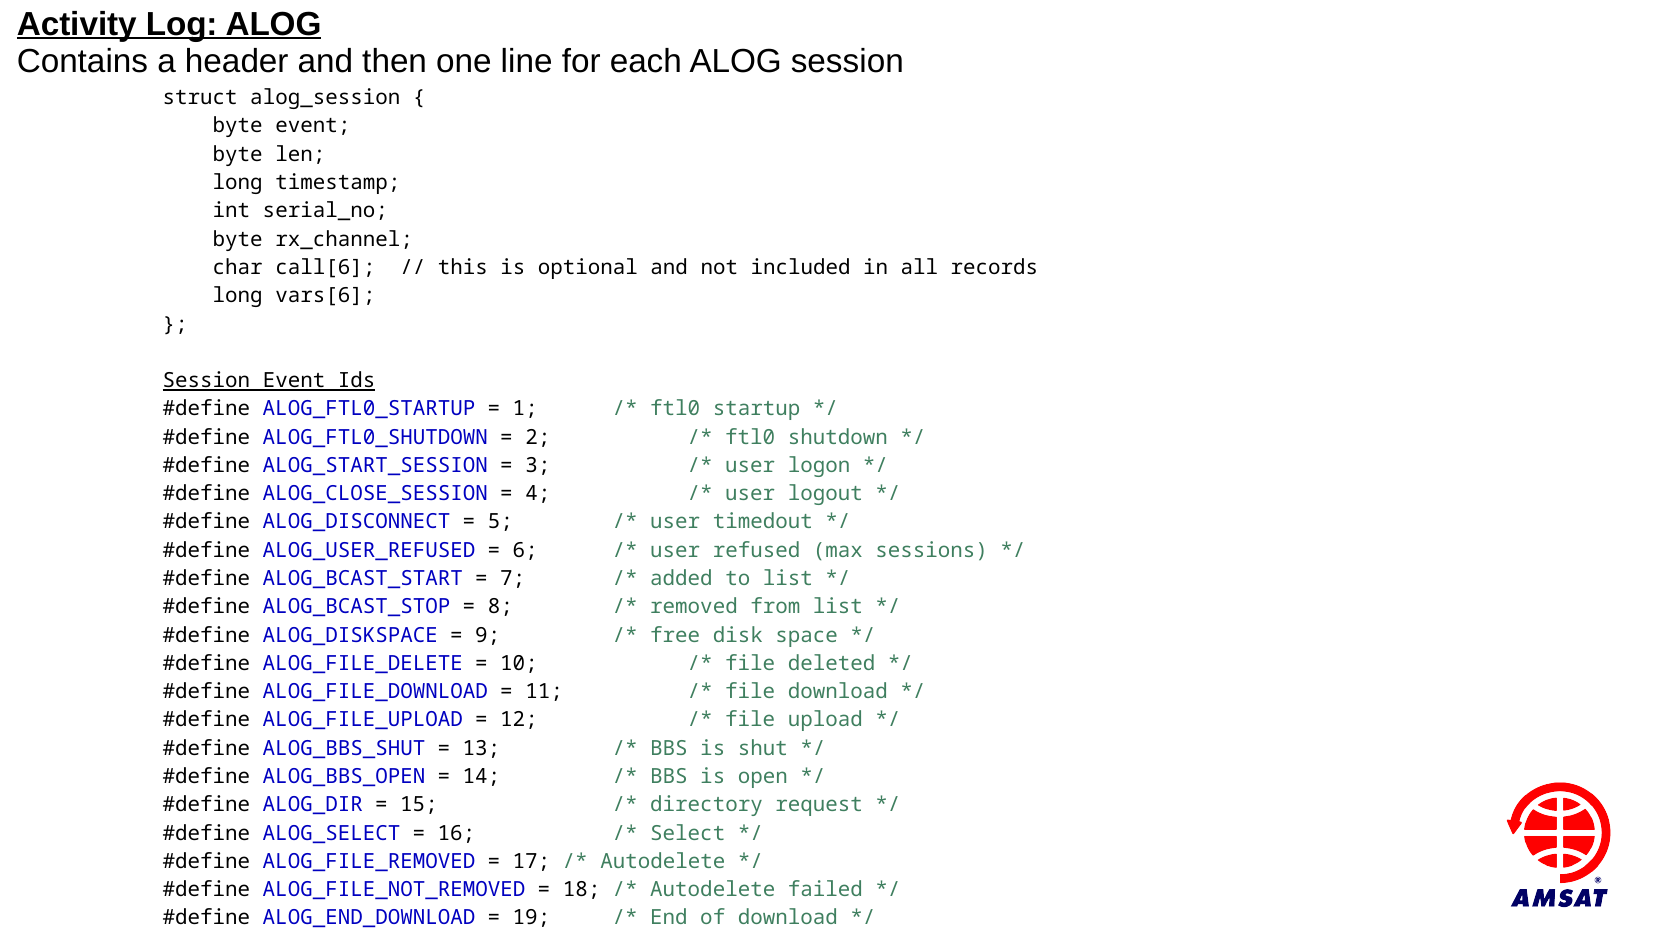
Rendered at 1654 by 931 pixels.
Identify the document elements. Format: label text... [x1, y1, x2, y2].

text_box Activity Log: ALOG Contains a header and then one line for each ALOG session [2, 0, 978, 111]
picture [1504, 779, 1613, 909]
text_box struct alog_session { byte event; byte len; long timestamp; int serial_no; byte rx_channel; char call[6]; // this is optional and not included in all records long vars[6]; }; Session Event Ids #define ALOG_FTL0_STARTUP = 1; /* ftl0 startup */ #define ALOG_FTL0_SHUTDOWN = 2; /* ftl0 shutdown */ #define ALOG_START_SESSION = 3; /* user logon */ #define ALOG_CLOSE_SESSION = 4; /* user logout */ #define ALOG_DISCONNECT = 5; /* user timedout */ #define ALOG_USER_REFUSED = 6; /* user refused (max sessions) */ #define ALOG_BCAST_START = 7; /* added to list */ #define ALOG_BCAST_STOP = 8; /* removed from list */ #define ALOG_DISKSPACE = 9; /* free disk space */ #define ALOG_FILE_DELETE = 10; /* file deleted */ #define ALOG_FILE_DOWNLOAD = 11; /* file download */ #define ALOG_FILE_UPLOAD = 12; /* file upload */ #define ALOG_BBS_SHUT = 13; /* BBS is shut */ #define ALOG_BBS_OPEN = 14; /* BBS is open */ #define ALOG_DIR = 15; /* directory request */ #define ALOG_SELECT = 16; /* Select */ #define ALOG_FILE_REMOVED = 17; /* Autodelete */ #define ALOG_FILE_NOT_REMOVED = 18; /* Autodelete failed */ #define ALOG_END_DOWNLOAD = 19; /* End of download */ #define ALOG_END_UPLOAD = 20; /* End of download */ #define ALOG_END_DIR = 21; /* end of downloading dir file */ #define ALOG_SELECT_DONE = 22; /* End of select */ Additional definitions for Errors, Disconnect reasons etc [147, 75, 1351, 931]
